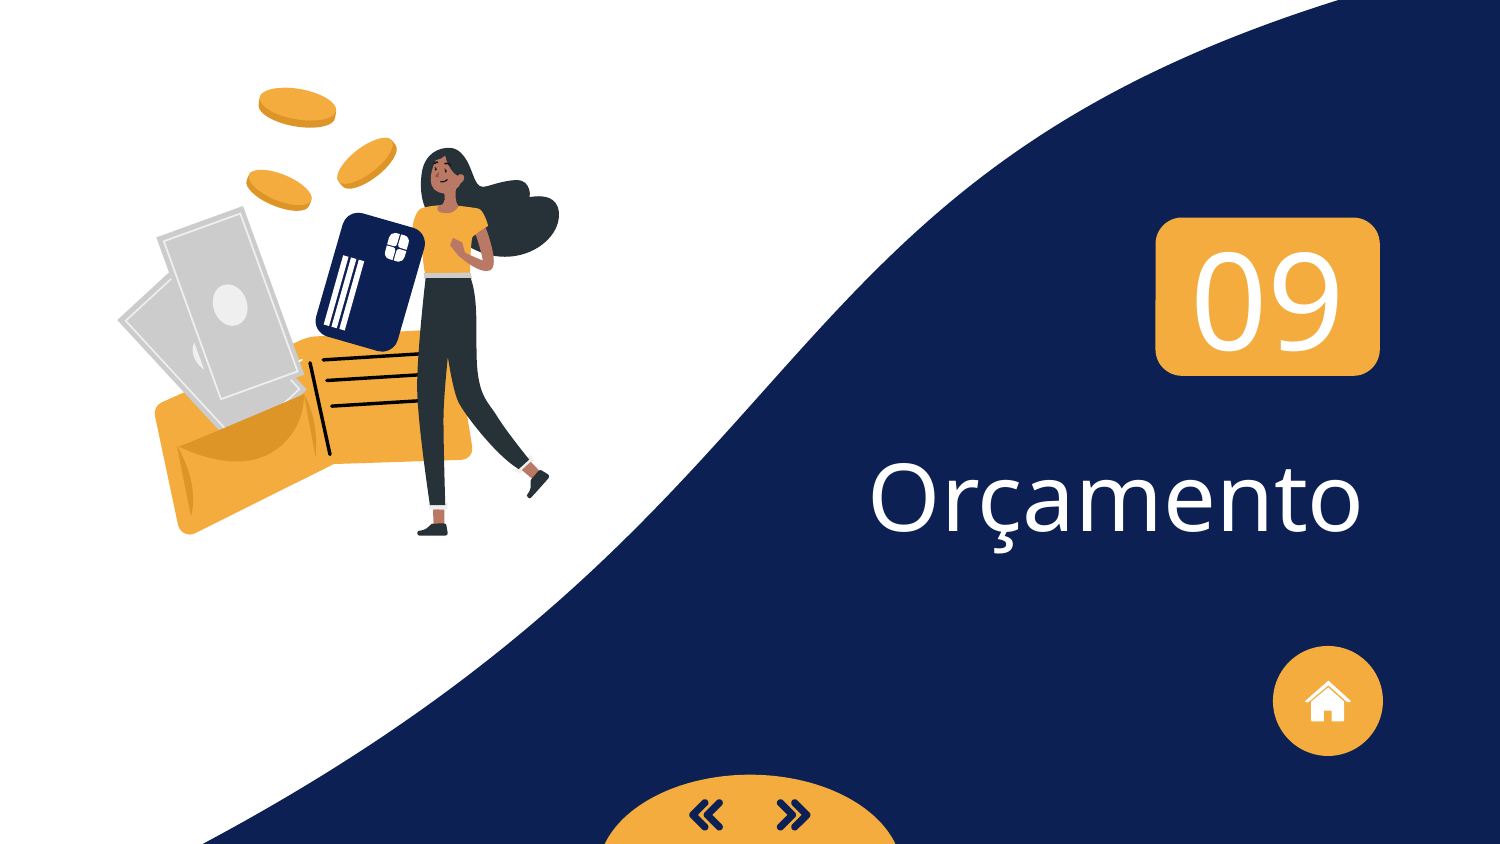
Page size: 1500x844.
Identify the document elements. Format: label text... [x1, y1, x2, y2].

text_box [604, 774, 896, 844]
text_box [258, 87, 337, 128]
text_box [1161, 366, 1374, 376]
text_box [117, 147, 559, 536]
text_box [246, 169, 312, 211]
title 09 [1155, 227, 1380, 366]
title Orçamento [689, 408, 1380, 580]
text_box [1272, 645, 1383, 756]
text_box [337, 137, 397, 189]
text_box [1161, 217, 1374, 227]
